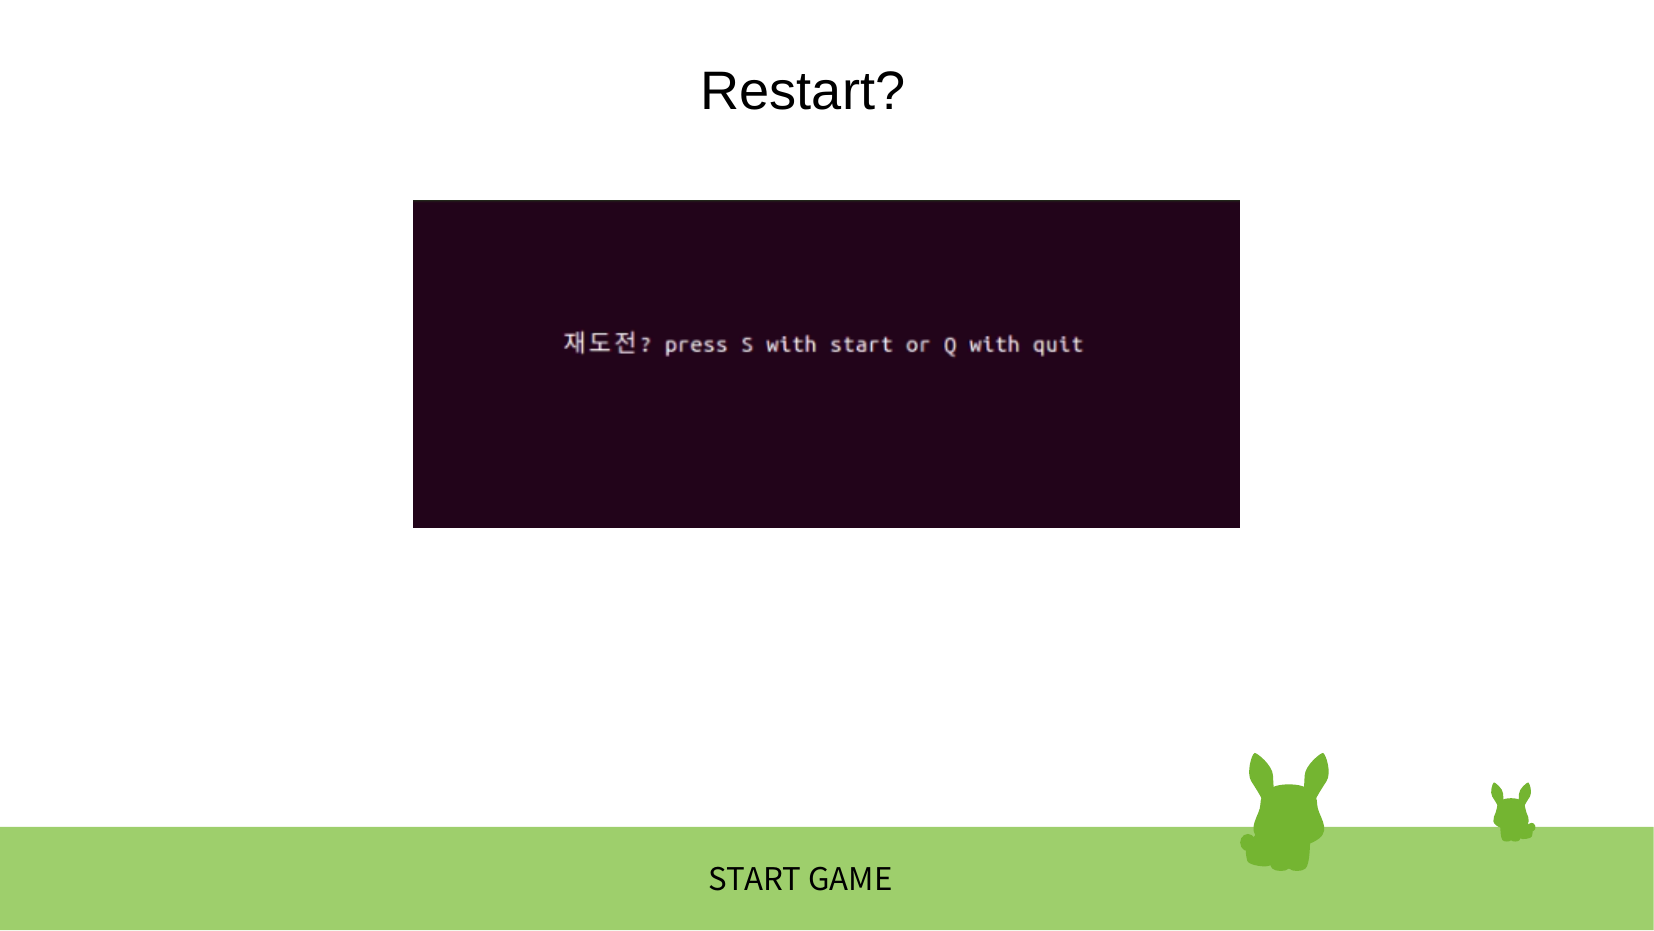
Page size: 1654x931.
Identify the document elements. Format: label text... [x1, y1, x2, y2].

text_box START GAME [538, 845, 1064, 910]
picture [413, 200, 1240, 528]
title Restart? [354, 10, 1252, 166]
